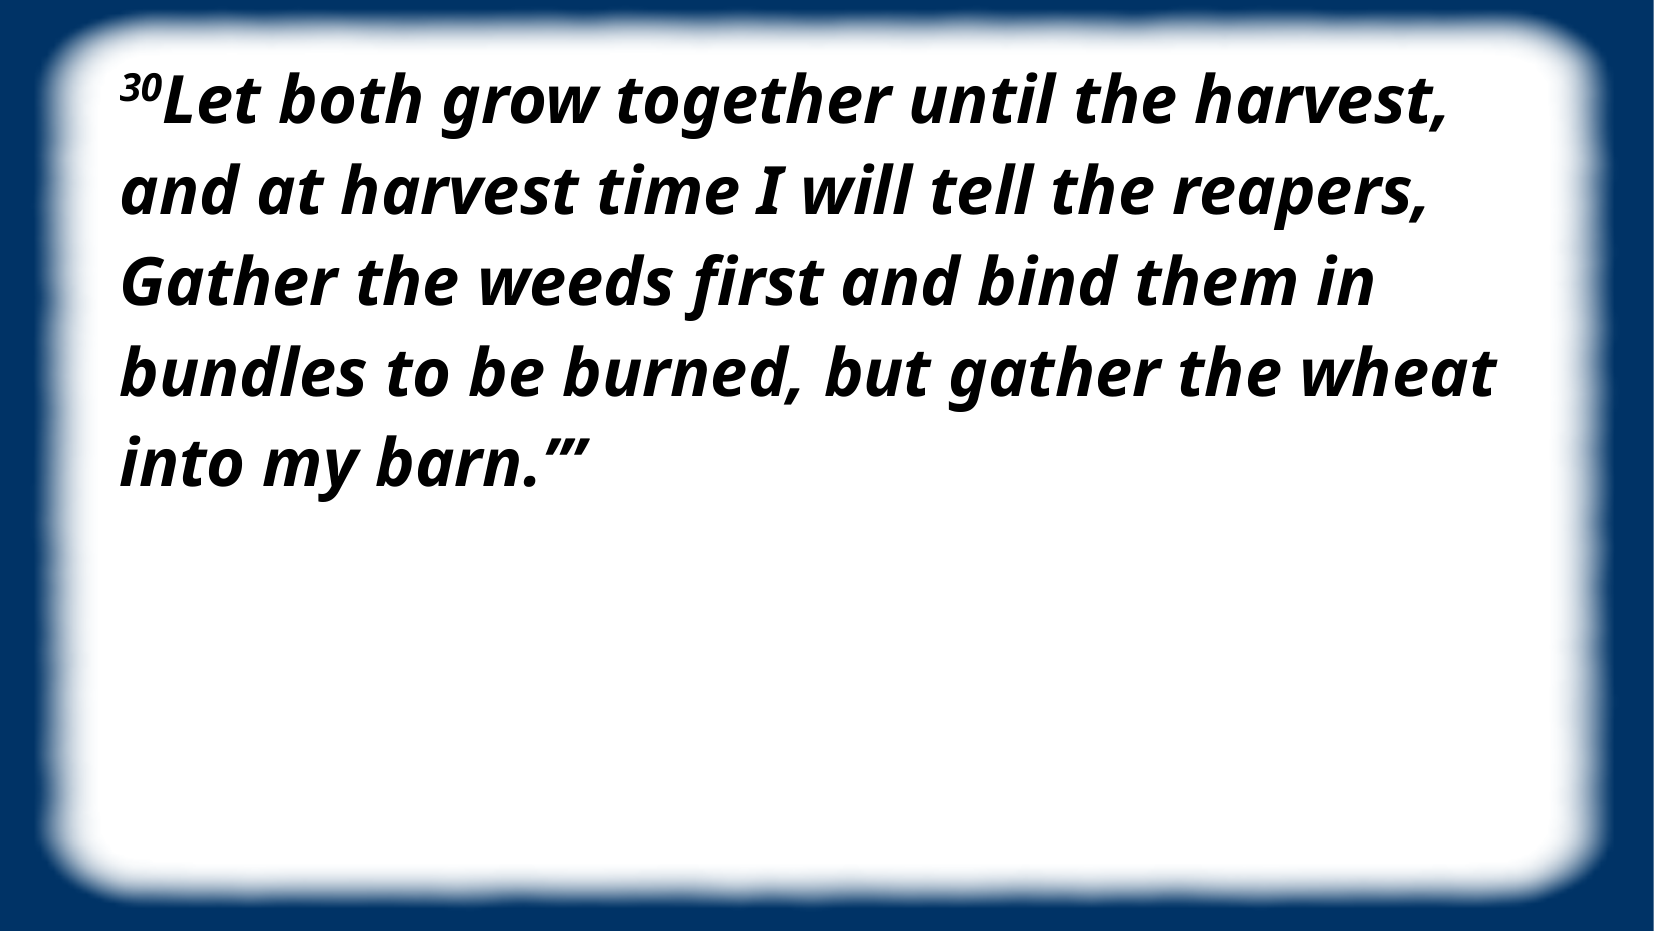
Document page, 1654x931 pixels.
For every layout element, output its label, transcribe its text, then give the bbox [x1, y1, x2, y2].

text_box 30Let both grow together until the harvest, and at harvest time I will tell the reapers, Gather the weeds first and bind them in bundles to be burned, but gather the wheat into my barn.’” [105, 45, 1546, 415]
picture [0, 0, 1654, 931]
